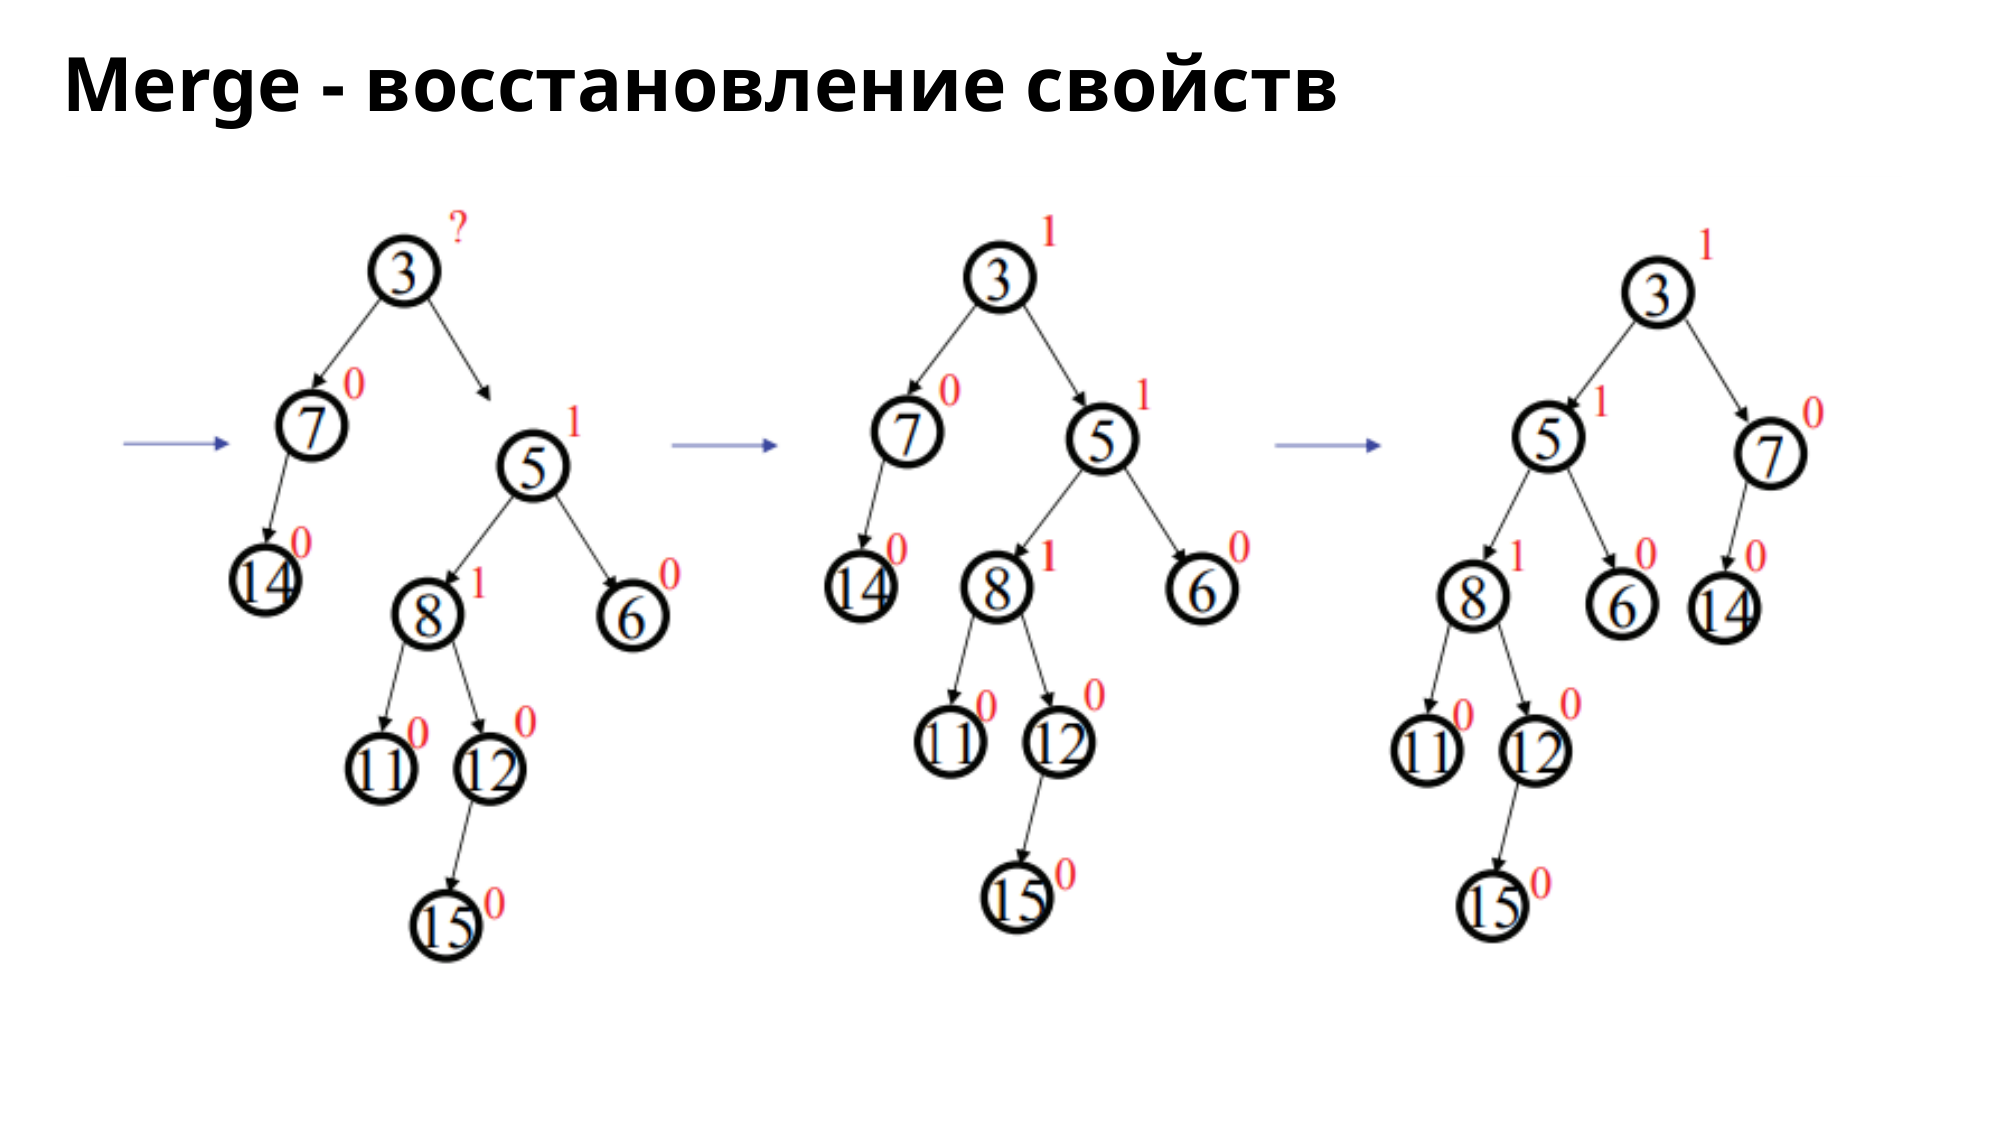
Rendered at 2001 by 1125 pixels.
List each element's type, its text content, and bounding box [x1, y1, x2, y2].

text_box Merge - восстановление свойств [47, 29, 1978, 259]
picture [66, 175, 1902, 975]
